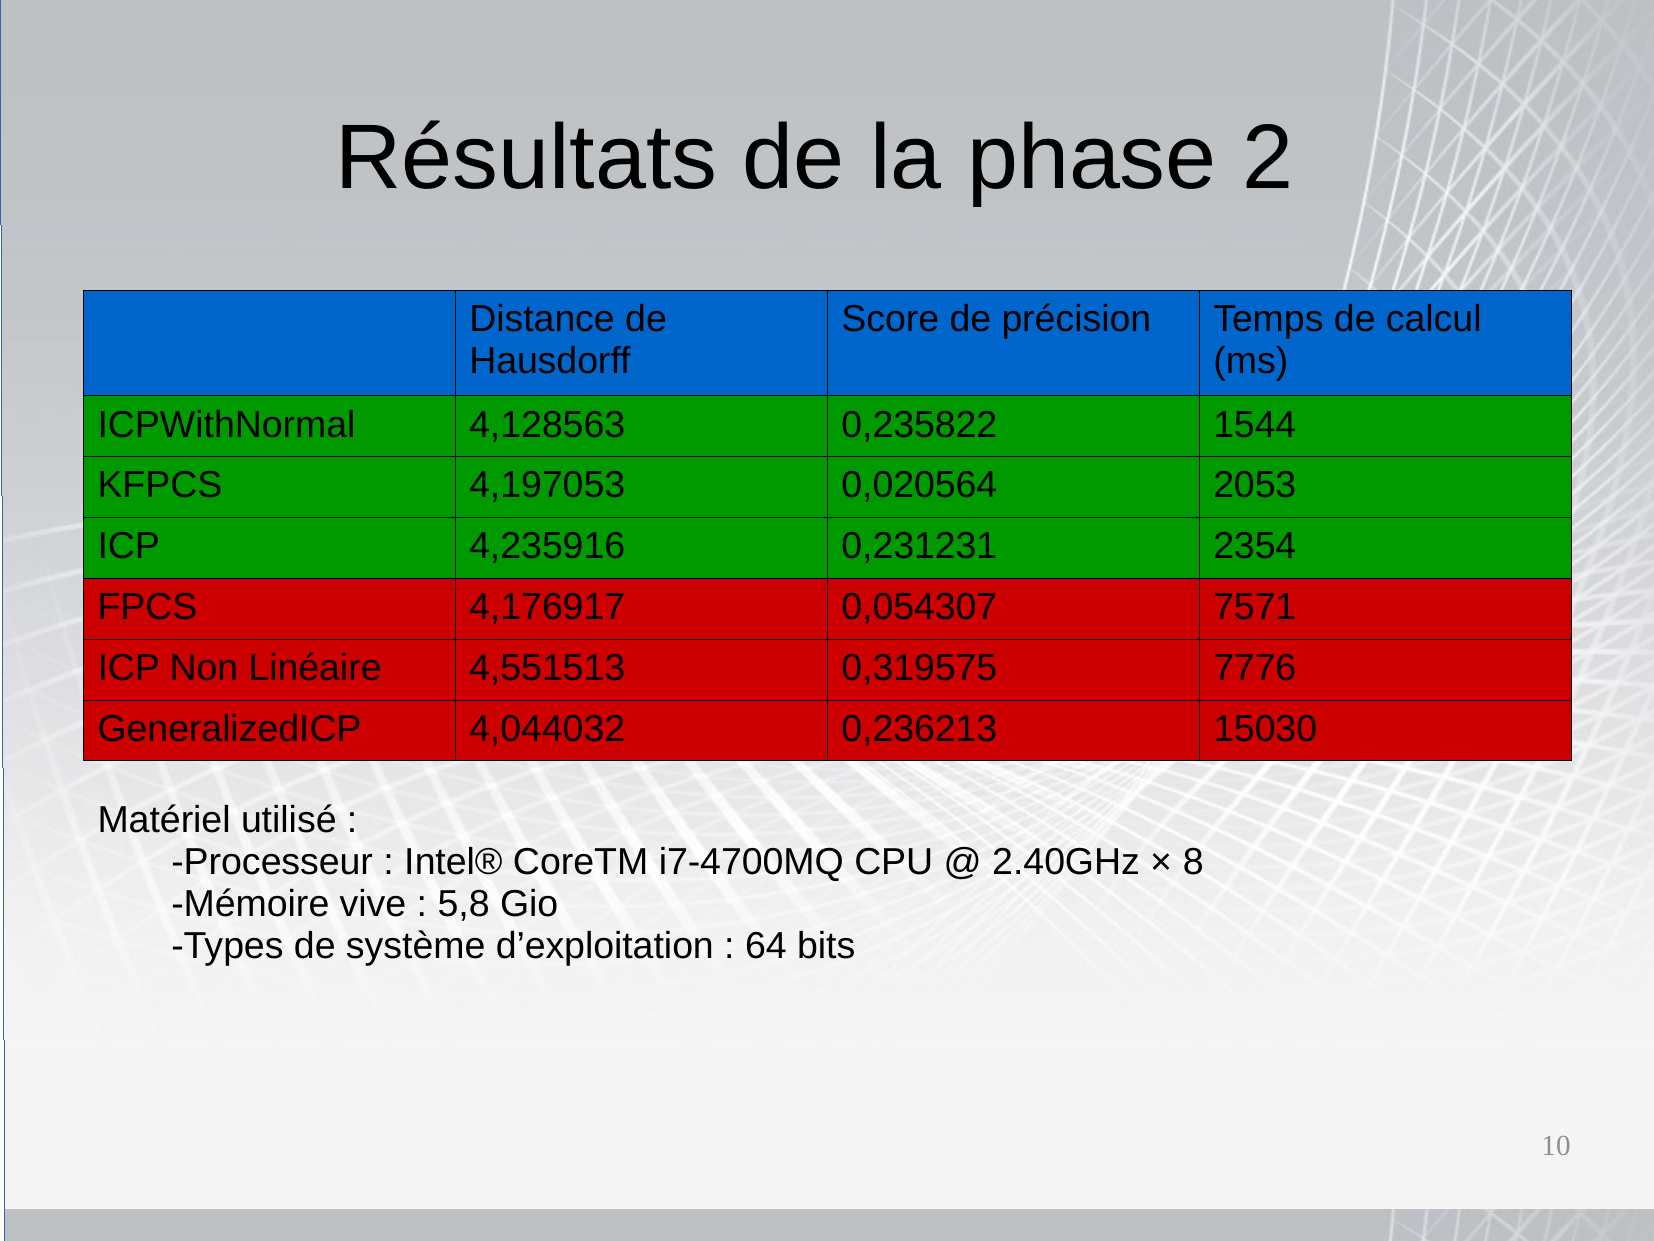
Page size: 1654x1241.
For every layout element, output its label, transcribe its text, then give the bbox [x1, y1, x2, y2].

table_cell FPCS [84, 579, 455, 639]
table_cell 2053 [1200, 457, 1571, 517]
title Résultats de la phase 2 [70, 52, 1559, 260]
table_cell KFPCS [84, 457, 455, 517]
text_box [0, 0, 1654, 1241]
table_cell 4,044032 [456, 701, 827, 760]
table_cell 1544 [1200, 396, 1571, 456]
table_cell 0,236213 [828, 701, 1199, 760]
table_cell 15030 [1200, 701, 1571, 760]
table_cell 0,319575 [828, 640, 1199, 700]
table_cell 7571 [1200, 579, 1571, 639]
text_box Matériel utilisé : -Processeur : Intel® CoreTM i7-4700MQ CPU @ 2.40GHz × 8 -Mémoire vive : 5,8 Gio -Types de système d’exploitation : 64 bits [82, 791, 1560, 975]
table_header [84, 291, 455, 395]
table_cell 0,054307 [828, 579, 1199, 639]
table_cell GeneralizedICP [84, 701, 455, 760]
table_cell 4,128563 [456, 396, 827, 456]
table_cell ICPWithNormal [84, 396, 455, 456]
table_cell 4,197053 [456, 457, 827, 517]
table_cell 2354 [1200, 518, 1571, 578]
table_header Score de précision [828, 291, 1199, 395]
table_cell ICP [84, 518, 455, 578]
table_cell 0,231231 [828, 518, 1199, 578]
table_header Temps de calcul (ms) [1200, 291, 1571, 395]
table_cell ICP Non Linéaire [84, 640, 455, 700]
table_cell 0,235822 [828, 396, 1199, 456]
table_cell 4,551513 [456, 640, 827, 700]
table_header Distance de Hausdorff [456, 291, 827, 395]
table_cell 4,176917 [456, 579, 827, 639]
table_cell 0,020564 [828, 457, 1199, 517]
table_cell 4,235916 [456, 518, 827, 578]
table_cell 7776 [1200, 640, 1571, 700]
